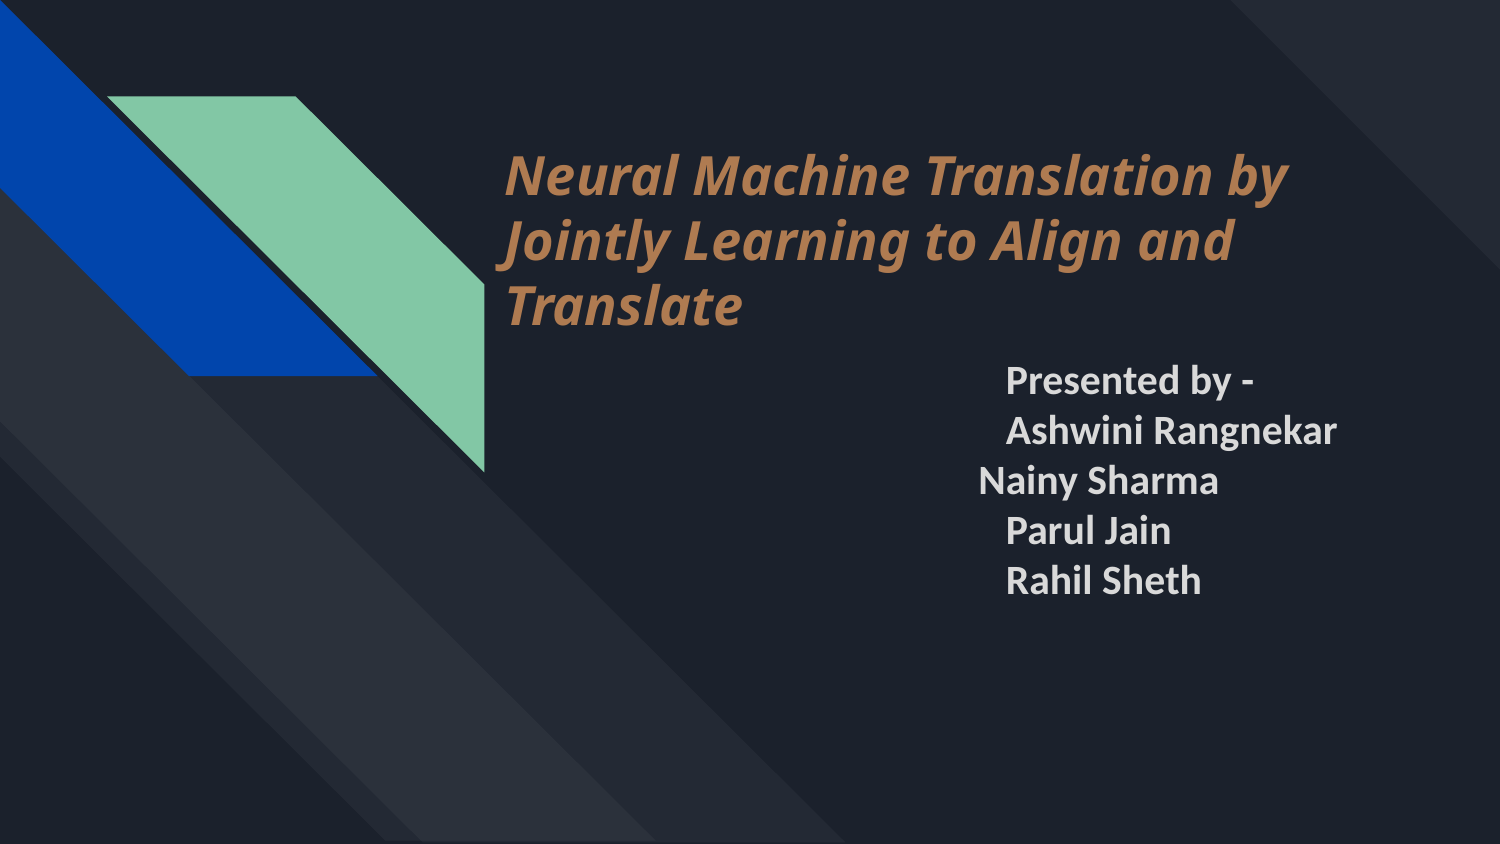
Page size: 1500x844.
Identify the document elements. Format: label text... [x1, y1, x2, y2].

title Neural Machine Translation by Jointly Learning to Align and Translate [490, 126, 1480, 295]
subtitle Presented by - Ashwini Rangnekar Nainy Sharma Parul Jain Rahil Sheth [915, 337, 1401, 702]
